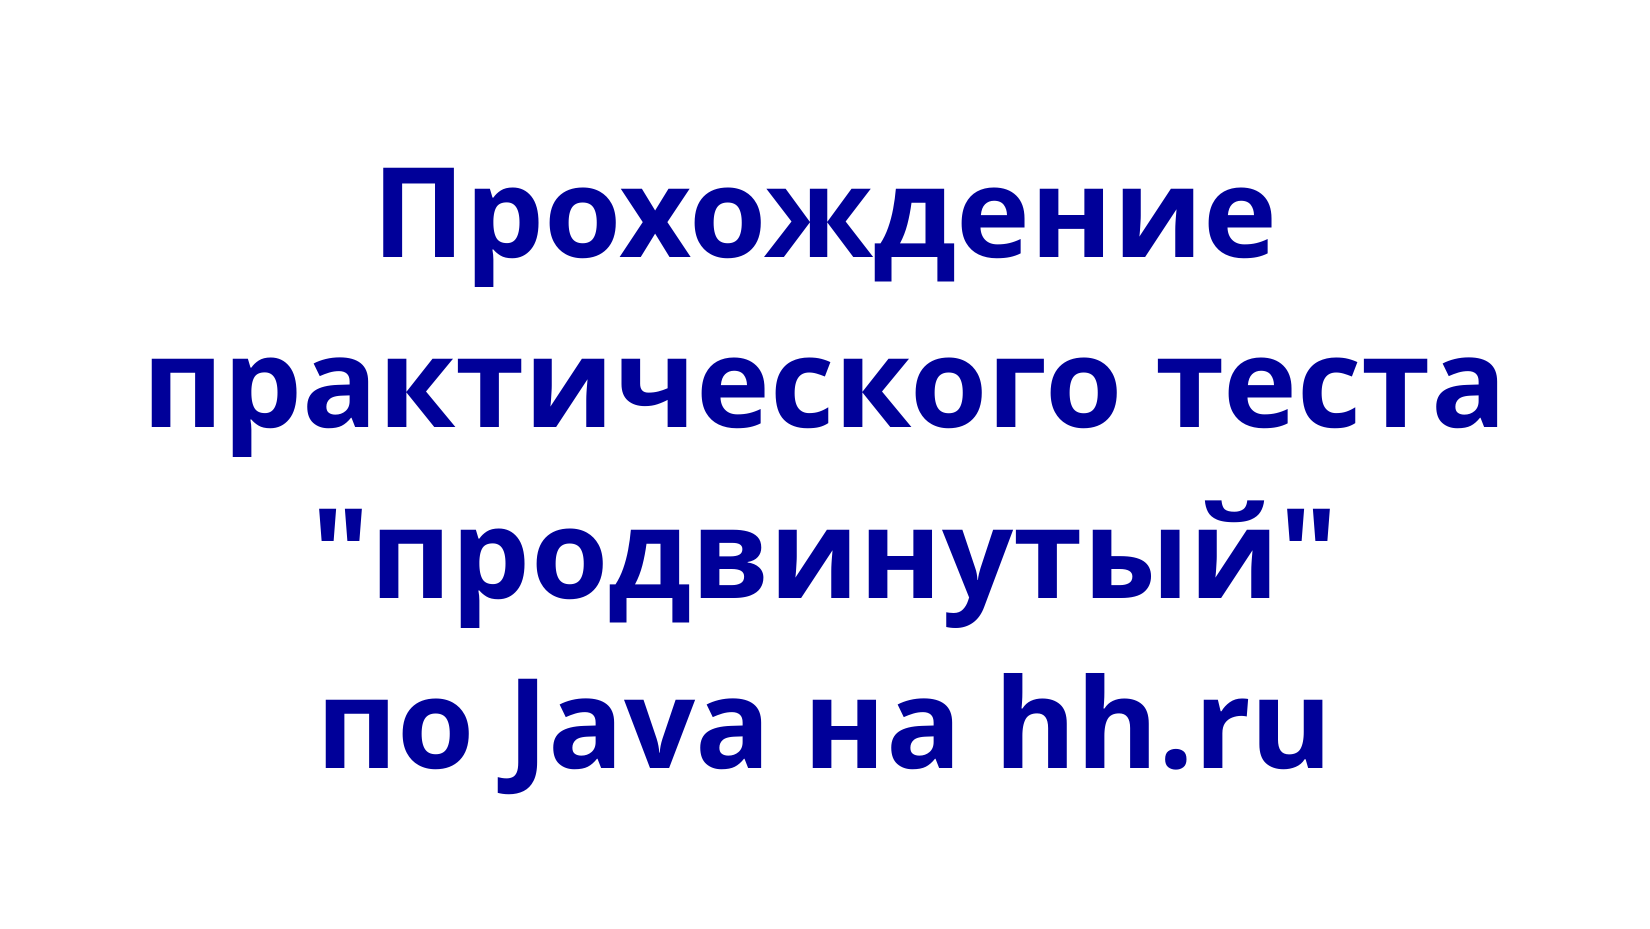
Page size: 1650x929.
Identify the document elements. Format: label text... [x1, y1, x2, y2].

subtitle Прохождение практического теста "продвинутый" по Java на hh.ru [0, 0, 1650, 929]
